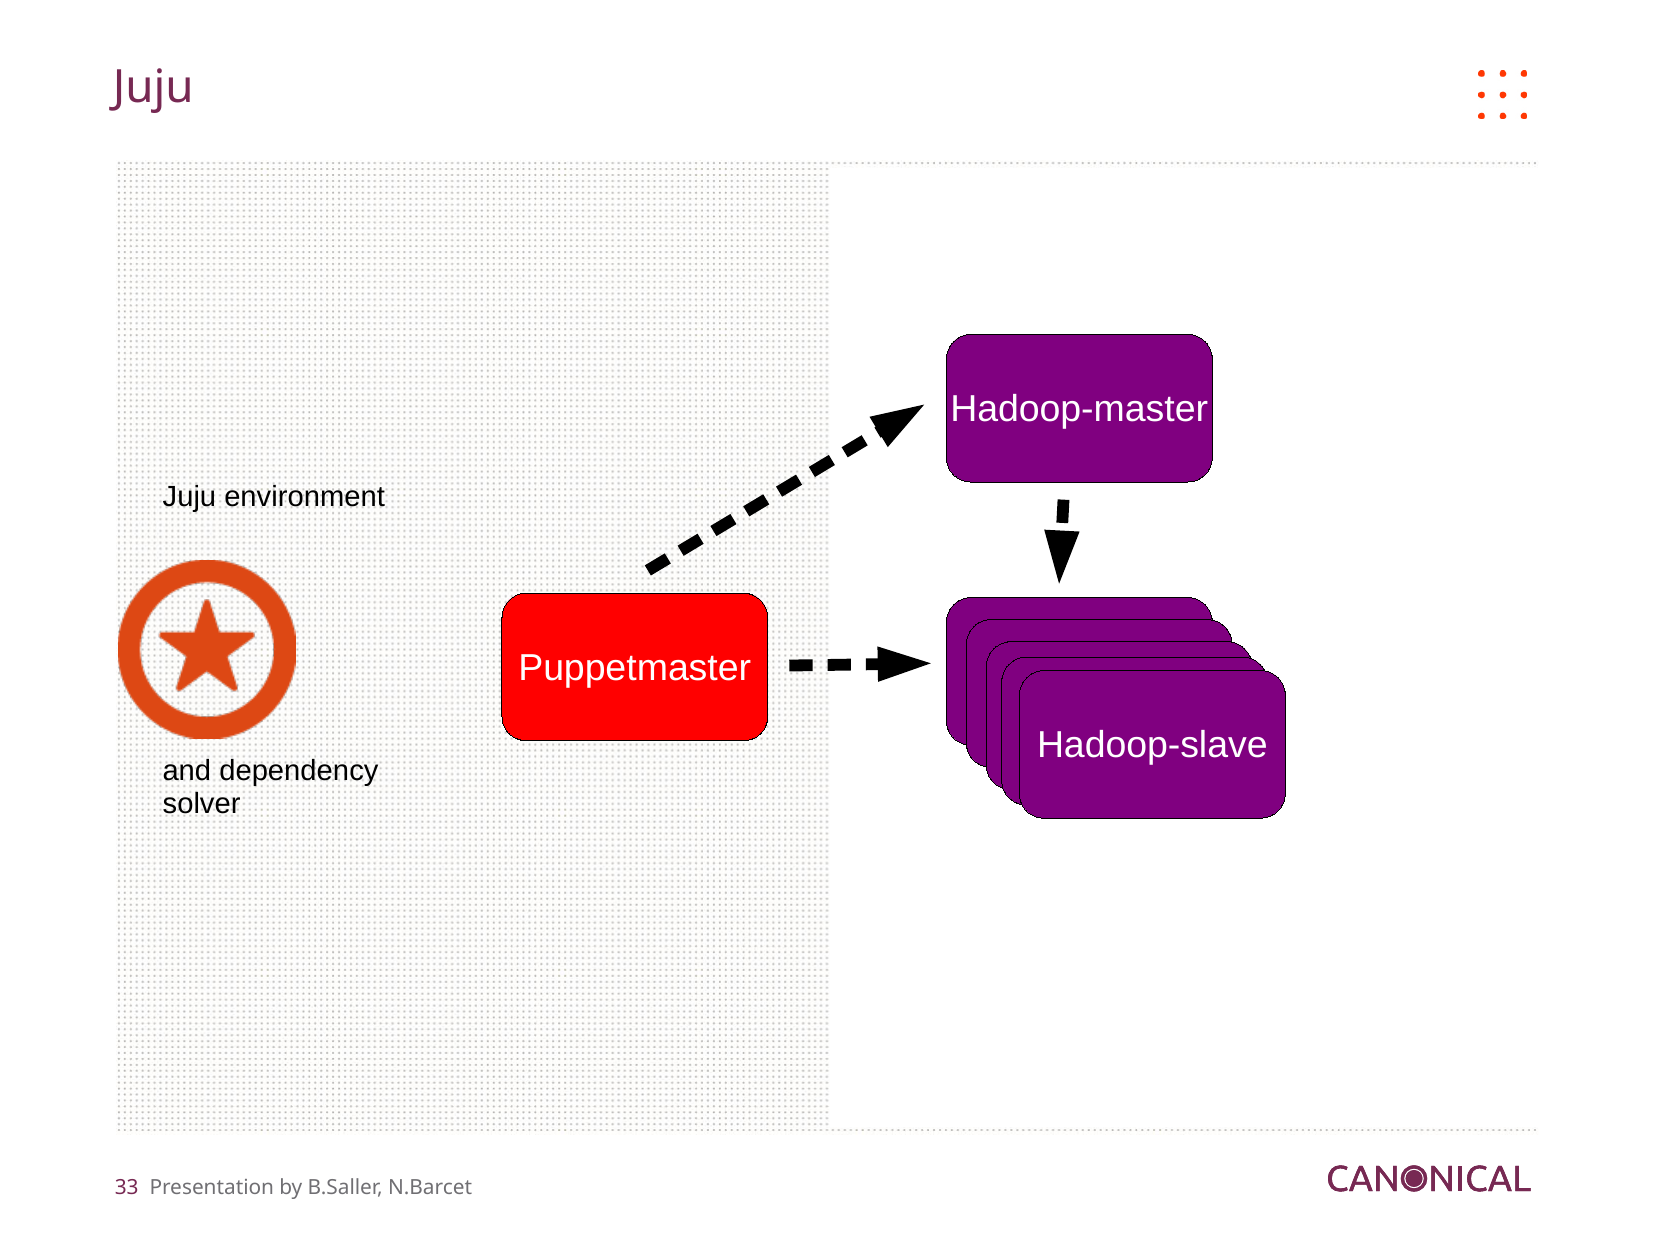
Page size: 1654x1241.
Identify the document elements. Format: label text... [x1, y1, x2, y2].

text_box Hadoop-master [946, 334, 1213, 483]
text_box and dependency solver [147, 746, 443, 828]
text_box Hadoop-slave [946, 597, 1213, 745]
text_box Juju environment [147, 472, 443, 521]
text_box Hadoop-slave [1019, 670, 1286, 819]
text_box Hadoop-slave [966, 619, 1232, 767]
text_box Puppetmaster [501, 593, 768, 741]
picture [116, 160, 1540, 1135]
picture [1478, 70, 1527, 119]
text_box Hadoop-slave [1001, 657, 1265, 805]
title Juju [112, 46, 1426, 123]
text_box Hadoop-slave [986, 641, 1251, 788]
